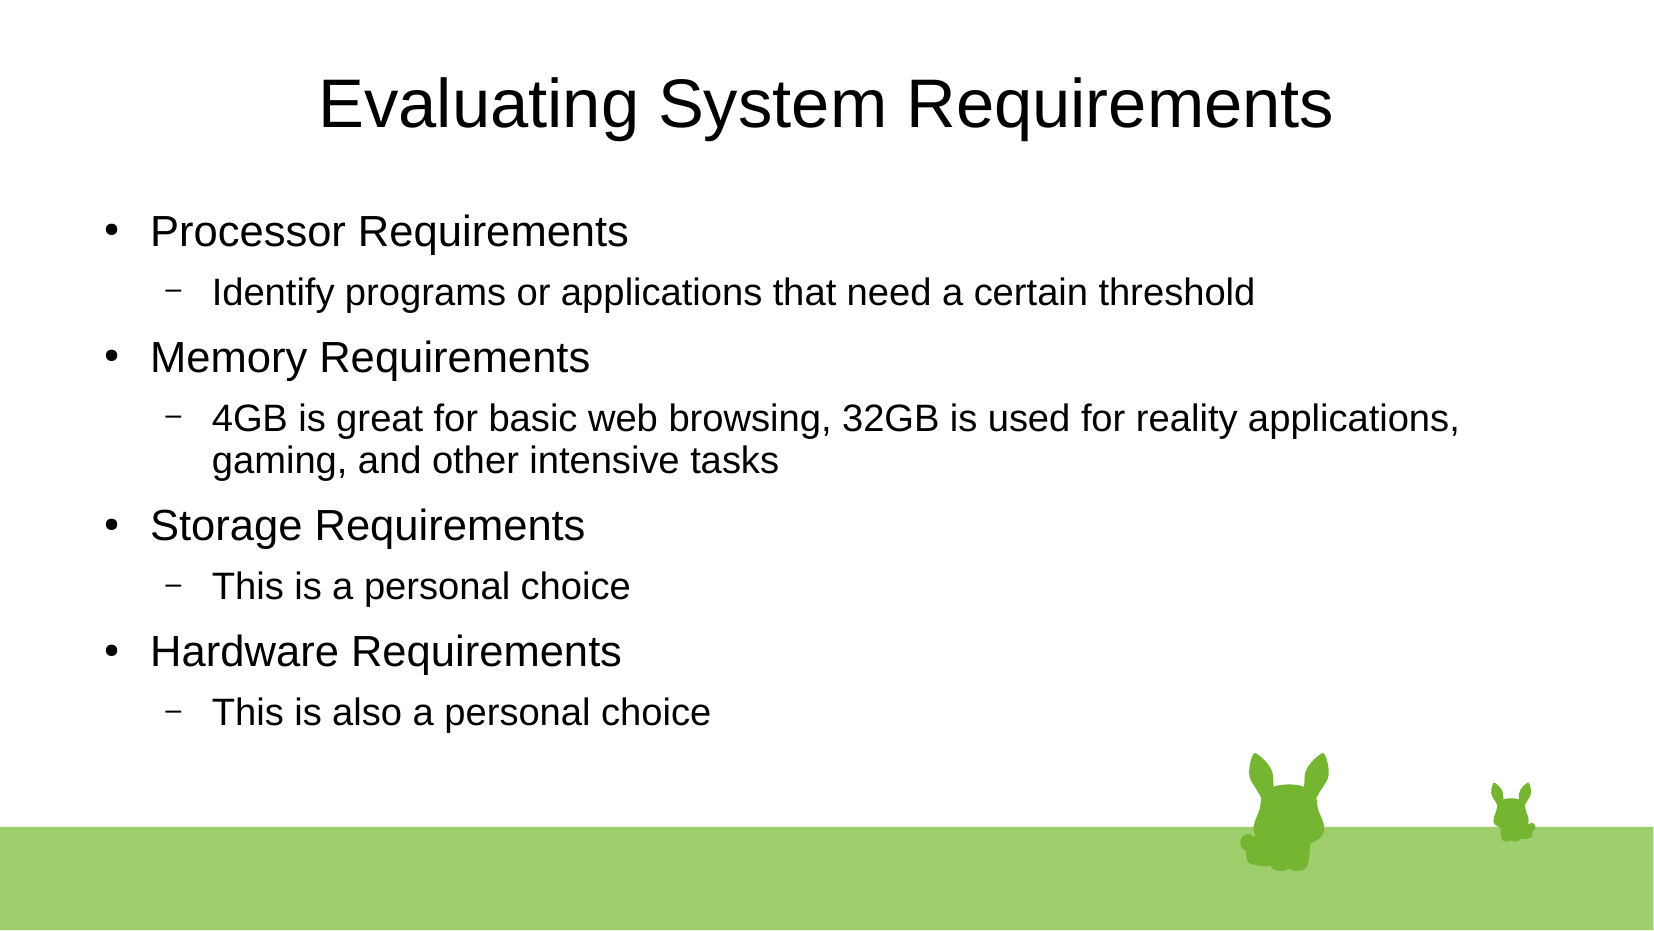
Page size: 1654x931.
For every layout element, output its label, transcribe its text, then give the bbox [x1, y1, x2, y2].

title Evaluating System Requirements [88, 29, 1565, 178]
list Processor Requirements Identify programs or applications that need a certain threshold Memory Requirements 4GB is great for basic web browsing, 32GB is used for reality applications, gaming, and other intensive tasks Storage Requirements This is a personal choice Hardware Requirements This is also a personal choice [88, 206, 1565, 739]
